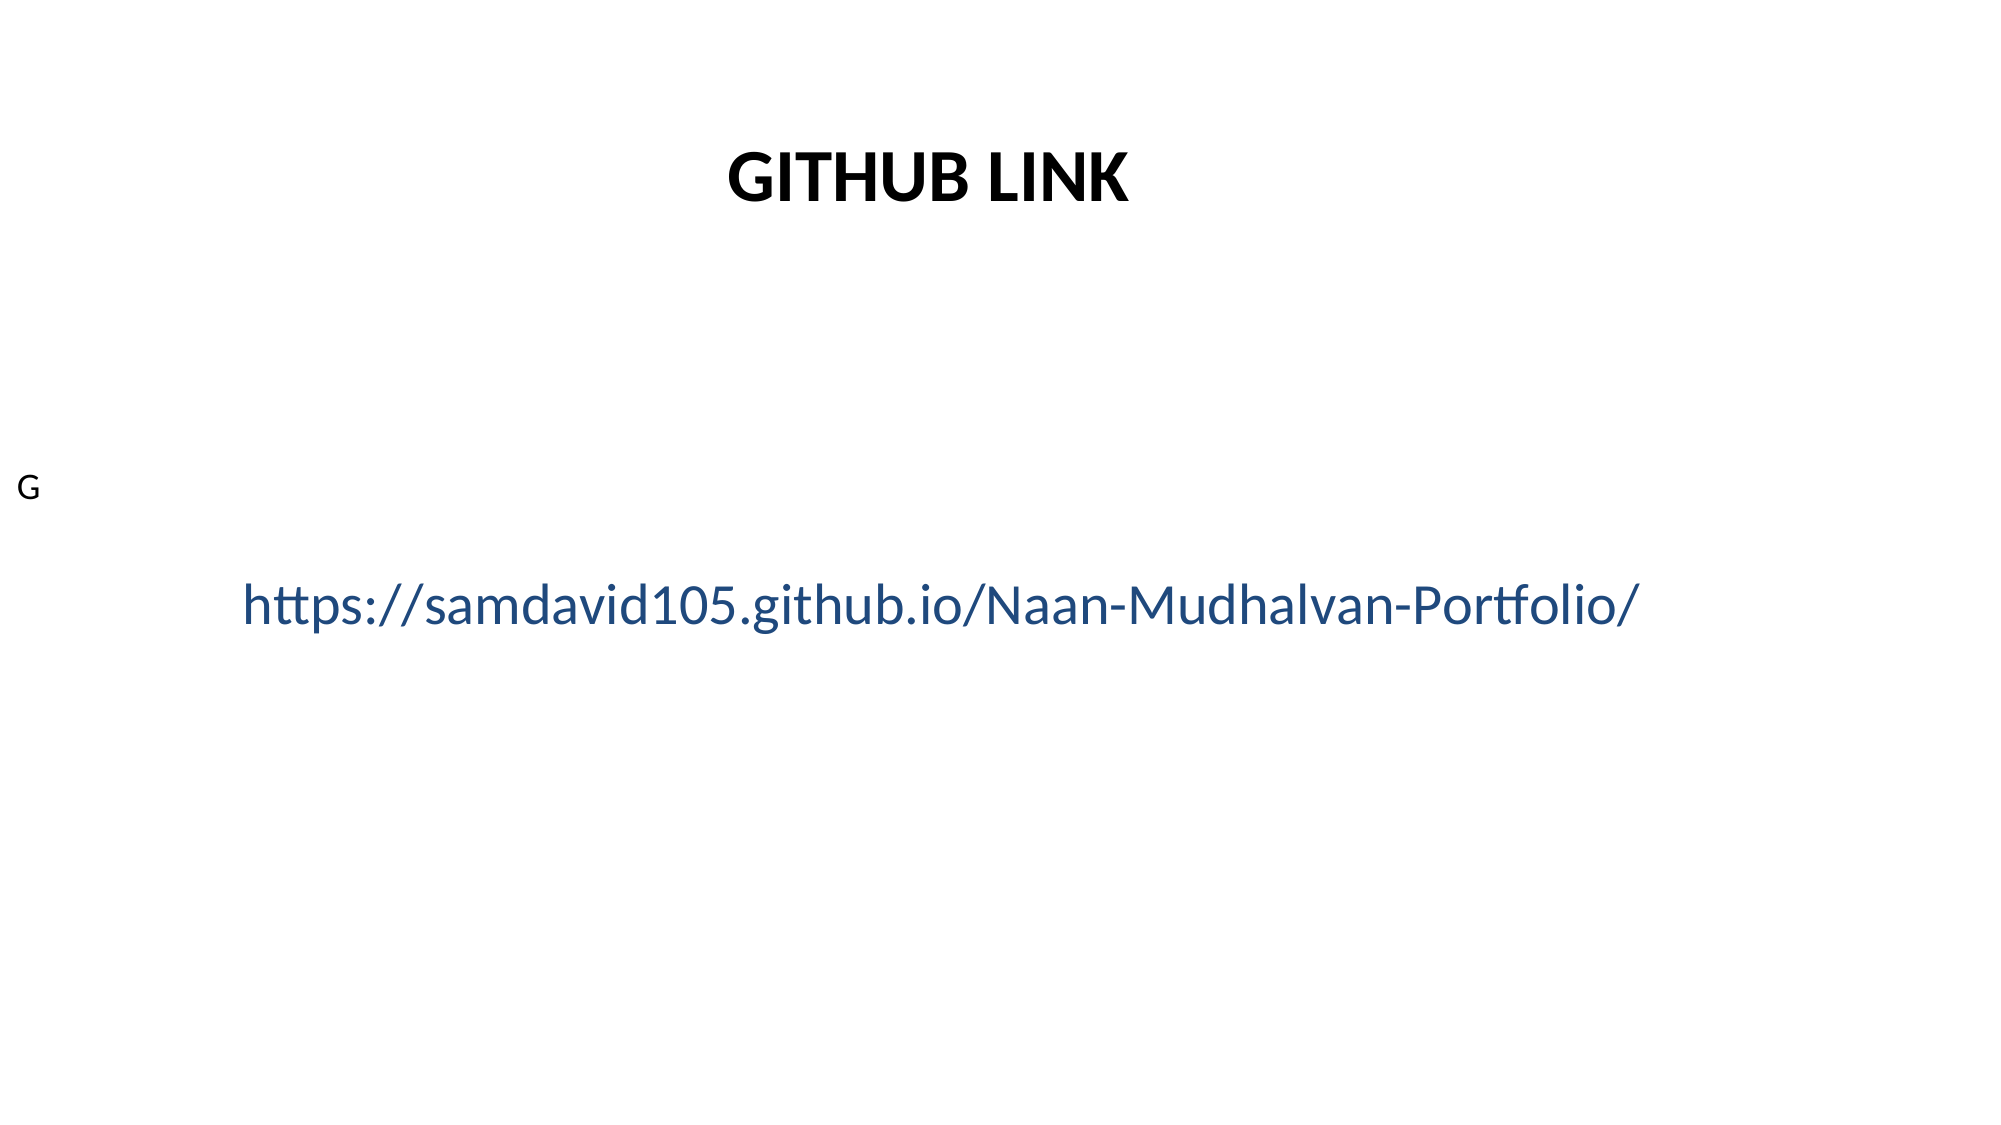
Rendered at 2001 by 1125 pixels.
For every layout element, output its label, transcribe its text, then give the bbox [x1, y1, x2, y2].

text_box GITHUB LINK [712, 111, 2000, 234]
text_box https://samdavid105.github.io/Naan-Mudhalvan-Portfolio/ [227, 551, 2000, 653]
text_box [1, 447, 2000, 524]
